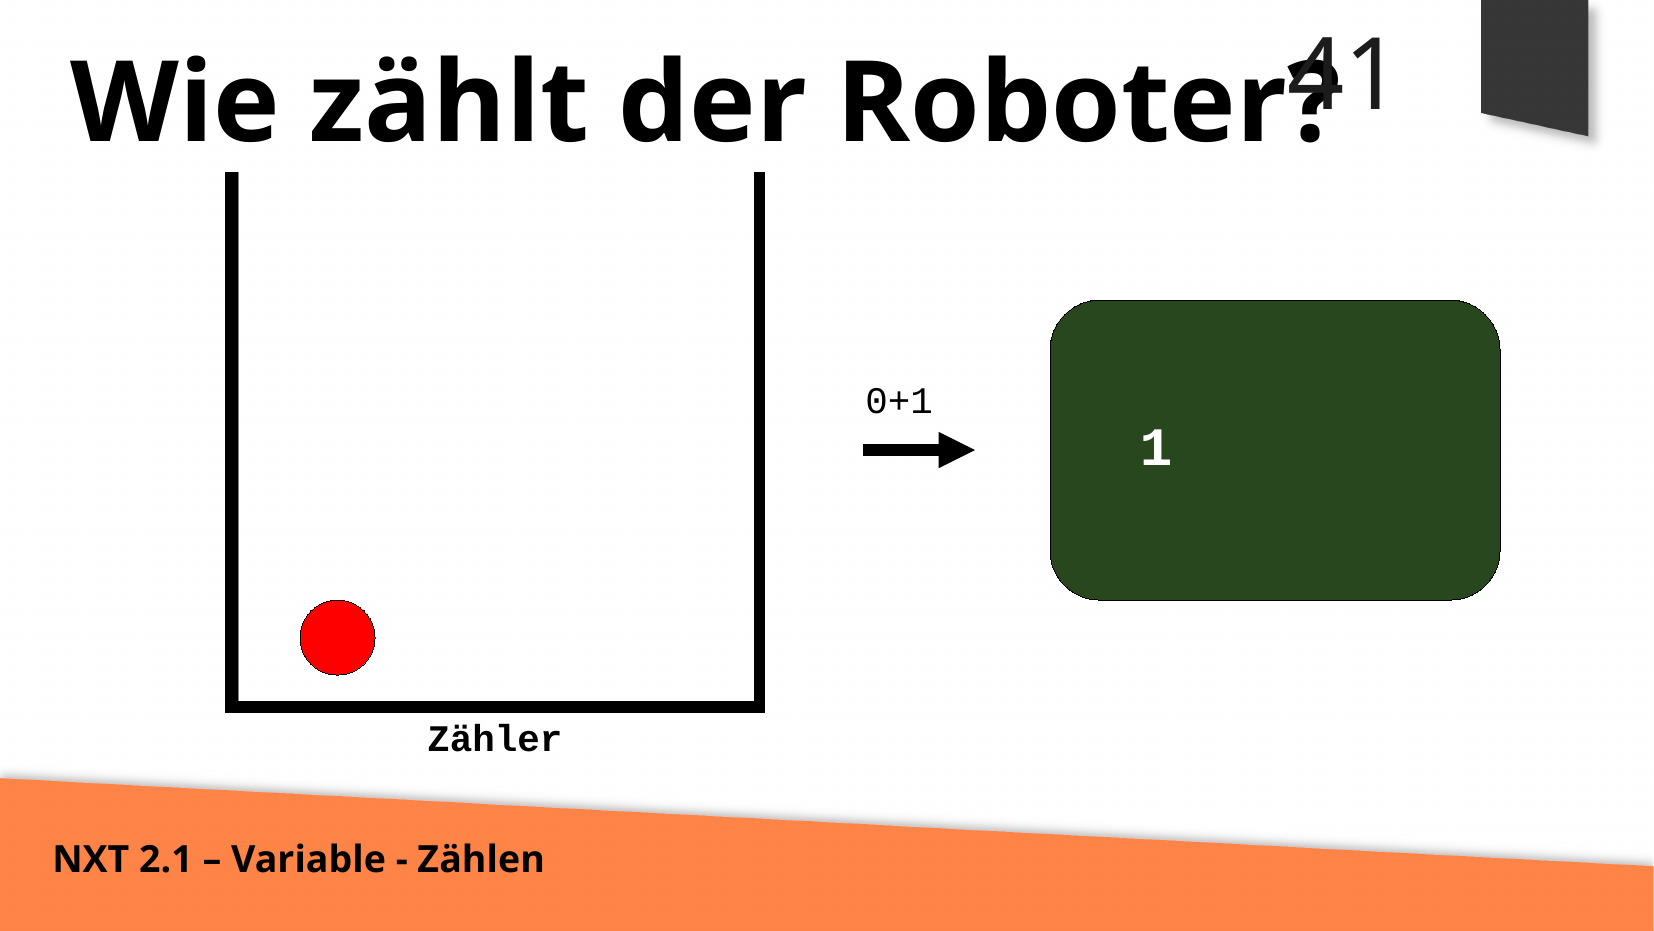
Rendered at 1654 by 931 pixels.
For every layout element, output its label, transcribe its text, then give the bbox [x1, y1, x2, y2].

text_box <Foliennummer> [1463, 0, 1602, 157]
text_box 1 [1125, 412, 1426, 489]
text_box [300, 600, 376, 676]
text_box Zähler [412, 712, 788, 770]
text_box NXT 2.1 – Variable - Zählen [37, 825, 751, 901]
picture [0, 0, 1654, 931]
text_box [1050, 300, 1501, 601]
text_box 0+1 [850, 375, 1001, 433]
title Wie zählt der Roboter? [0, 7, 1380, 188]
